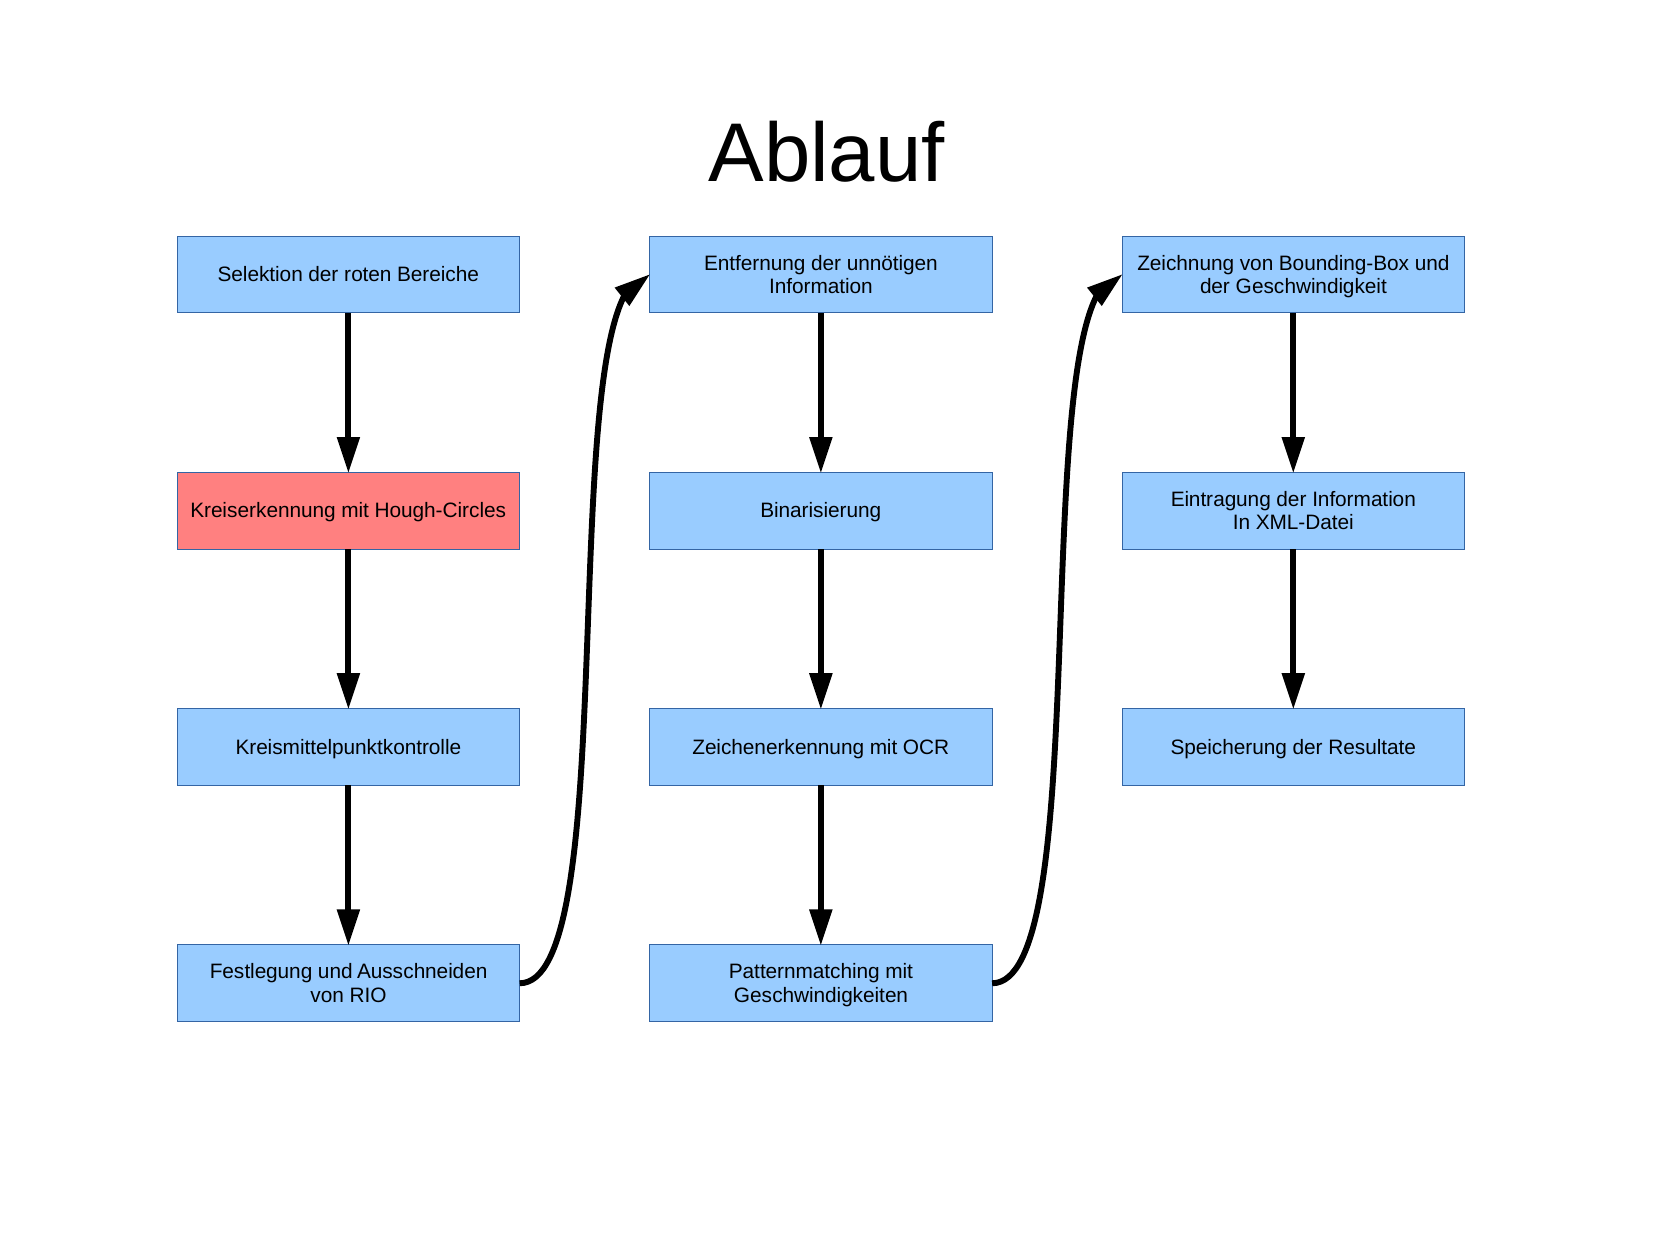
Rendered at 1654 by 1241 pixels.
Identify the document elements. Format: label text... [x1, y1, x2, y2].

text_box Entfernung der unnötigen Information [649, 236, 993, 313]
text_box Festlegung und Ausschneiden von RIO [177, 944, 520, 1022]
text_box Zeichenerkennung mit OCR [649, 708, 993, 786]
text_box Kreismittelpunktkontrolle [177, 708, 520, 786]
text_box Kreiserkennung mit Hough-Circles [177, 472, 520, 550]
text_box Patternmatching mit Geschwindigkeiten [649, 944, 993, 1022]
text_box Speicherung der Resultate [1122, 708, 1465, 786]
text_box Eintragung der Information In XML-Datei [1122, 472, 1465, 550]
title Ablauf [82, 49, 1571, 257]
text_box Selektion der roten Bereiche [177, 236, 520, 313]
text_box Zeichnung von Bounding-Box und der Geschwindigkeit [1122, 236, 1465, 313]
text_box Binarisierung [649, 472, 993, 550]
